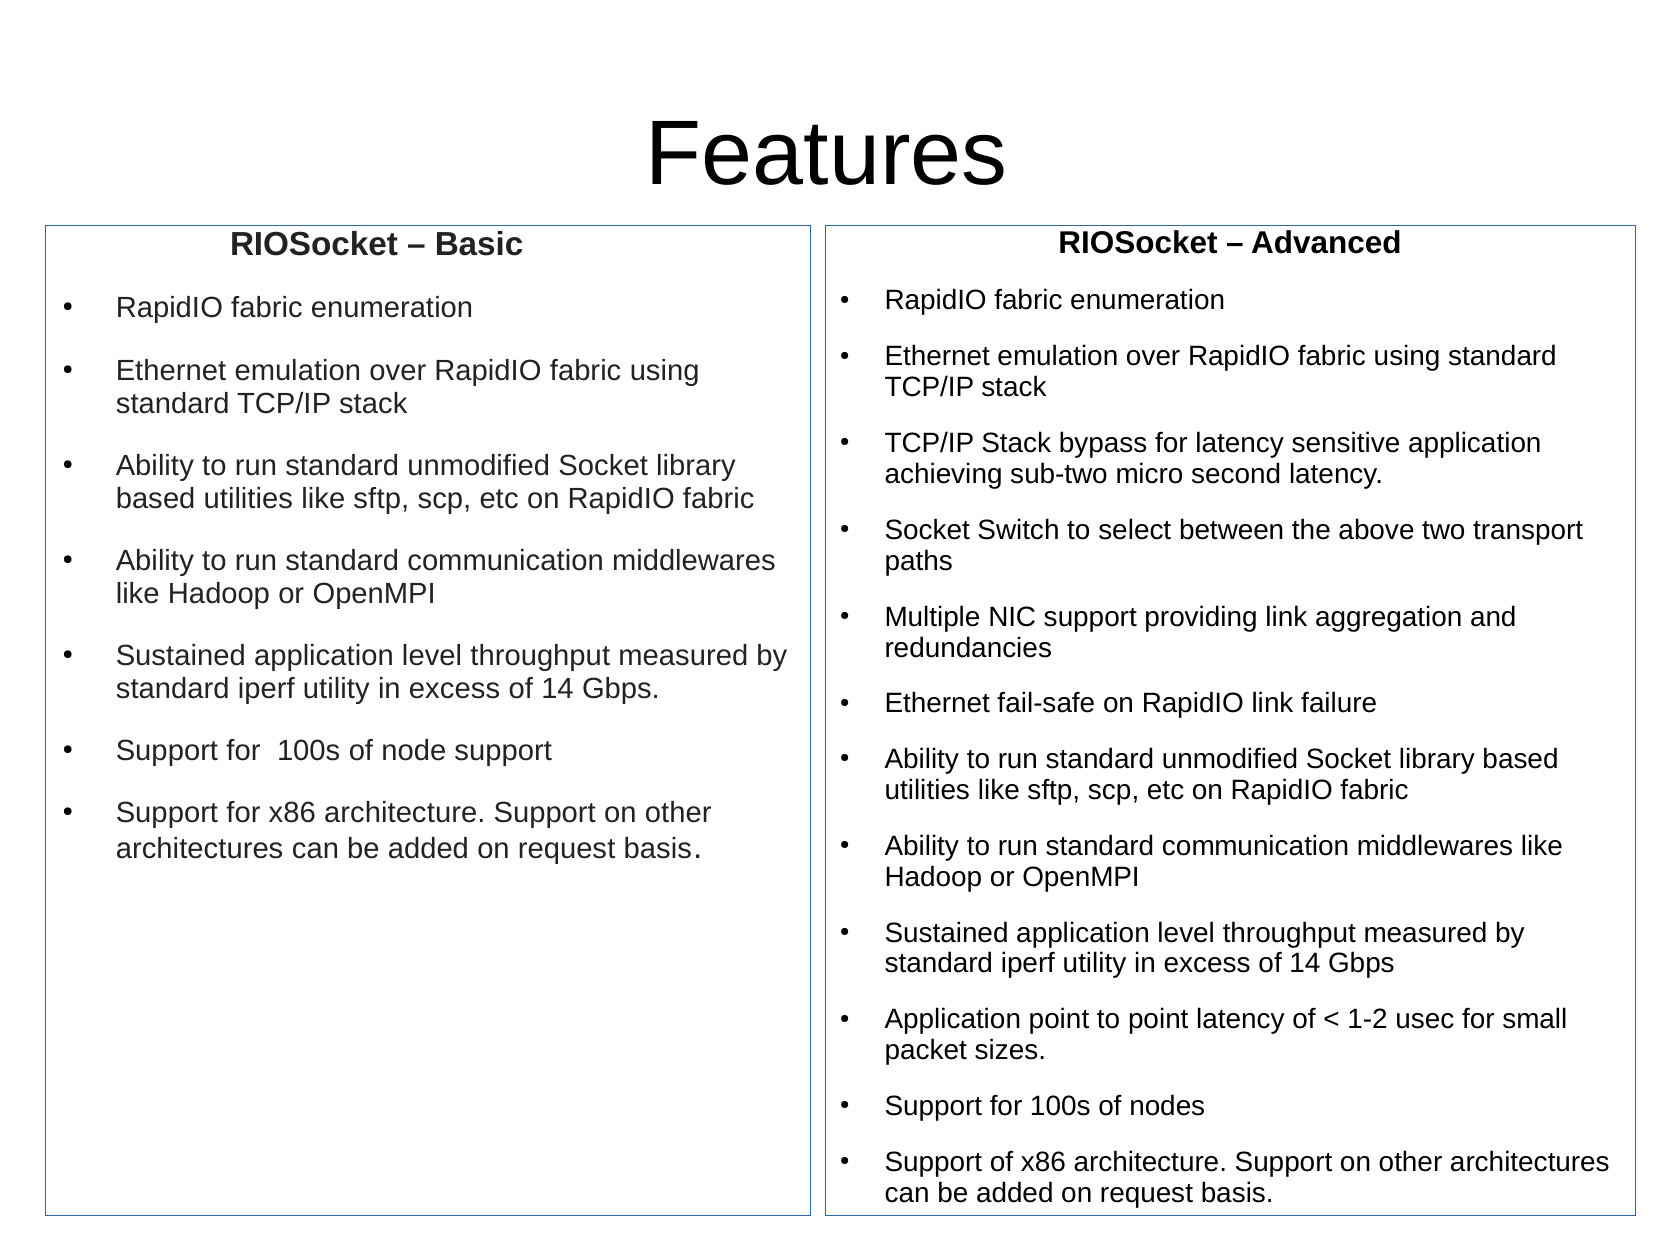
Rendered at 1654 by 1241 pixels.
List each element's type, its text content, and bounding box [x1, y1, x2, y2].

list RIOSocket – Basic RapidIO fabric enumeration Ethernet emulation over RapidIO fabric using standard TCP/IP stack Ability to run standard unmodified Socket library based utilities like sftp, scp, etc on RapidIO fabric Ability to run standard communication middlewares like Hadoop or OpenMPI Sustained application level throughput measured by standard iperf utility in excess of 14 Gbps. Support for 100s of node support Support for x86 architecture. Support on other architectures can be added on request basis. [45, 225, 811, 1216]
title Features [82, 49, 1571, 257]
list RIOSocket – Advanced RapidIO fabric enumeration Ethernet emulation over RapidIO fabric using standard TCP/IP stack TCP/IP Stack bypass for latency sensitive application achieving sub-two micro second latency. Socket Switch to select between the above two transport paths Multiple NIC support providing link aggregation and redundancies Ethernet fail-safe on RapidIO link failure Ability to run standard unmodified Socket library based utilities like sftp, scp, etc on RapidIO fabric Ability to run standard communication middlewares like Hadoop or OpenMPI Sustained application level throughput measured by standard iperf utility in excess of 14 Gbps Application point to point latency of < 1-2 usec for small packet sizes. Support for 100s of nodes Support of x86 architecture. Support on other architectures can be added on request basis. [825, 225, 1636, 1216]
